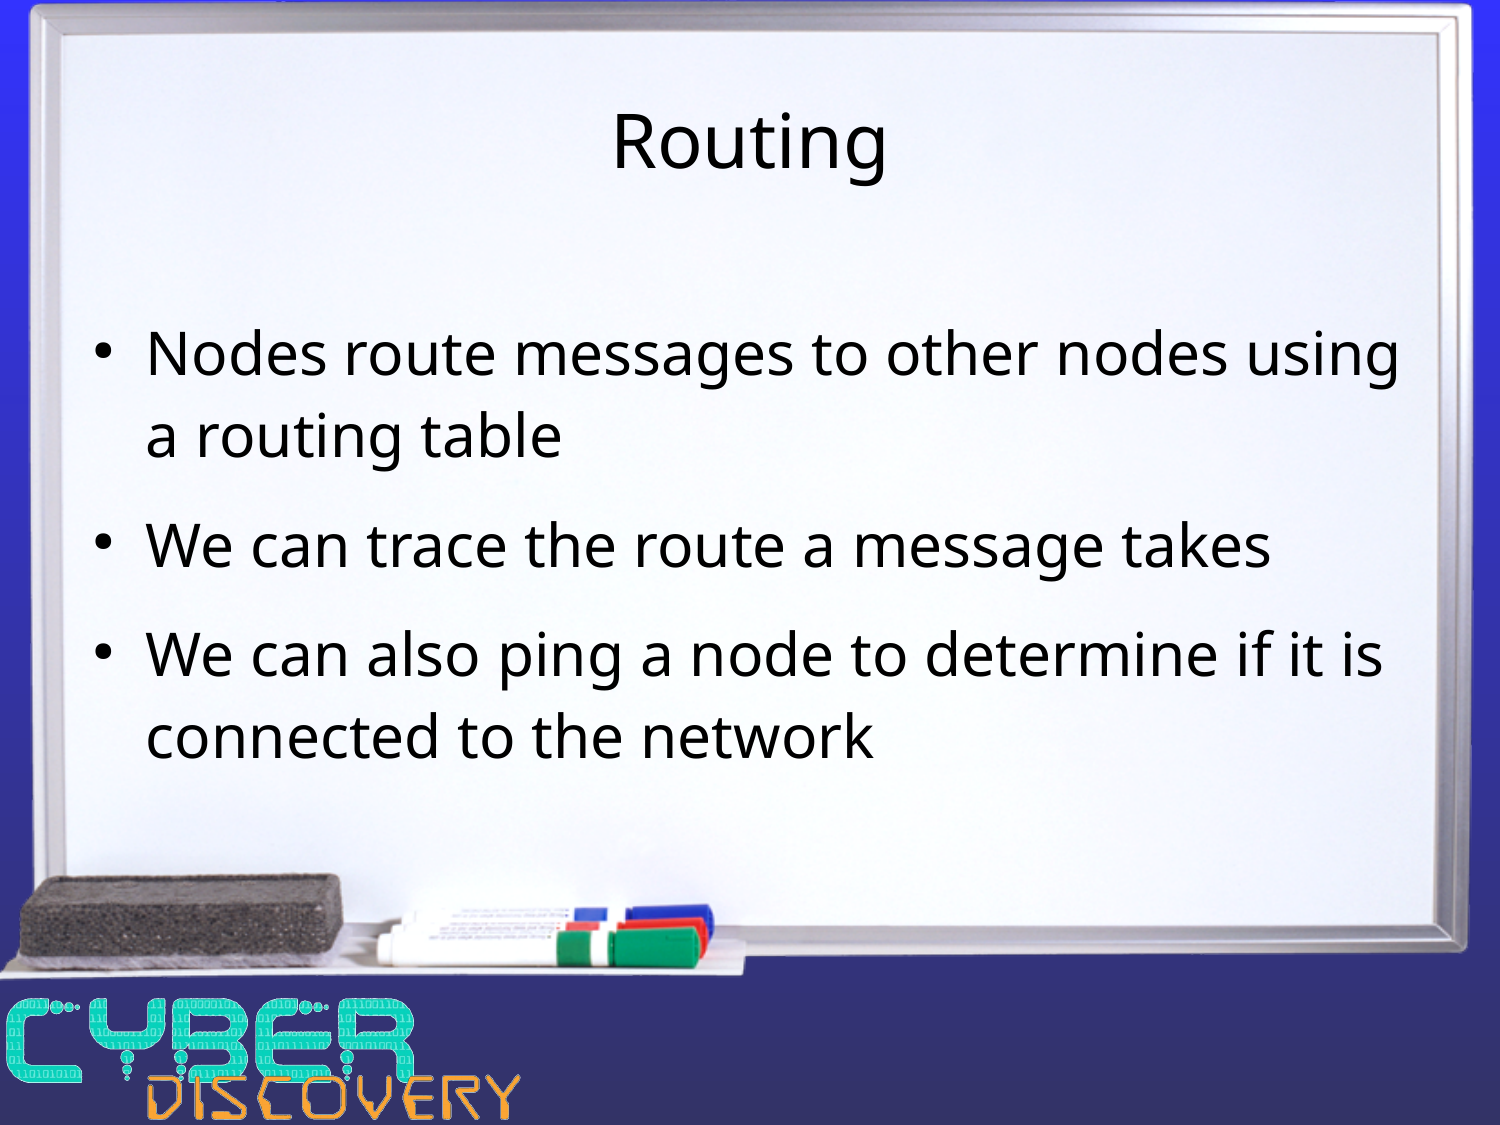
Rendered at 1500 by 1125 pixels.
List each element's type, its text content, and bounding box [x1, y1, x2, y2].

list Nodes route messages to other nodes using a routing table We can trace the route a message takes We can also ping a node to determine if it is connected to the network [75, 310, 1426, 826]
picture [0, 0, 1500, 1125]
title Routing [74, 44, 1425, 233]
